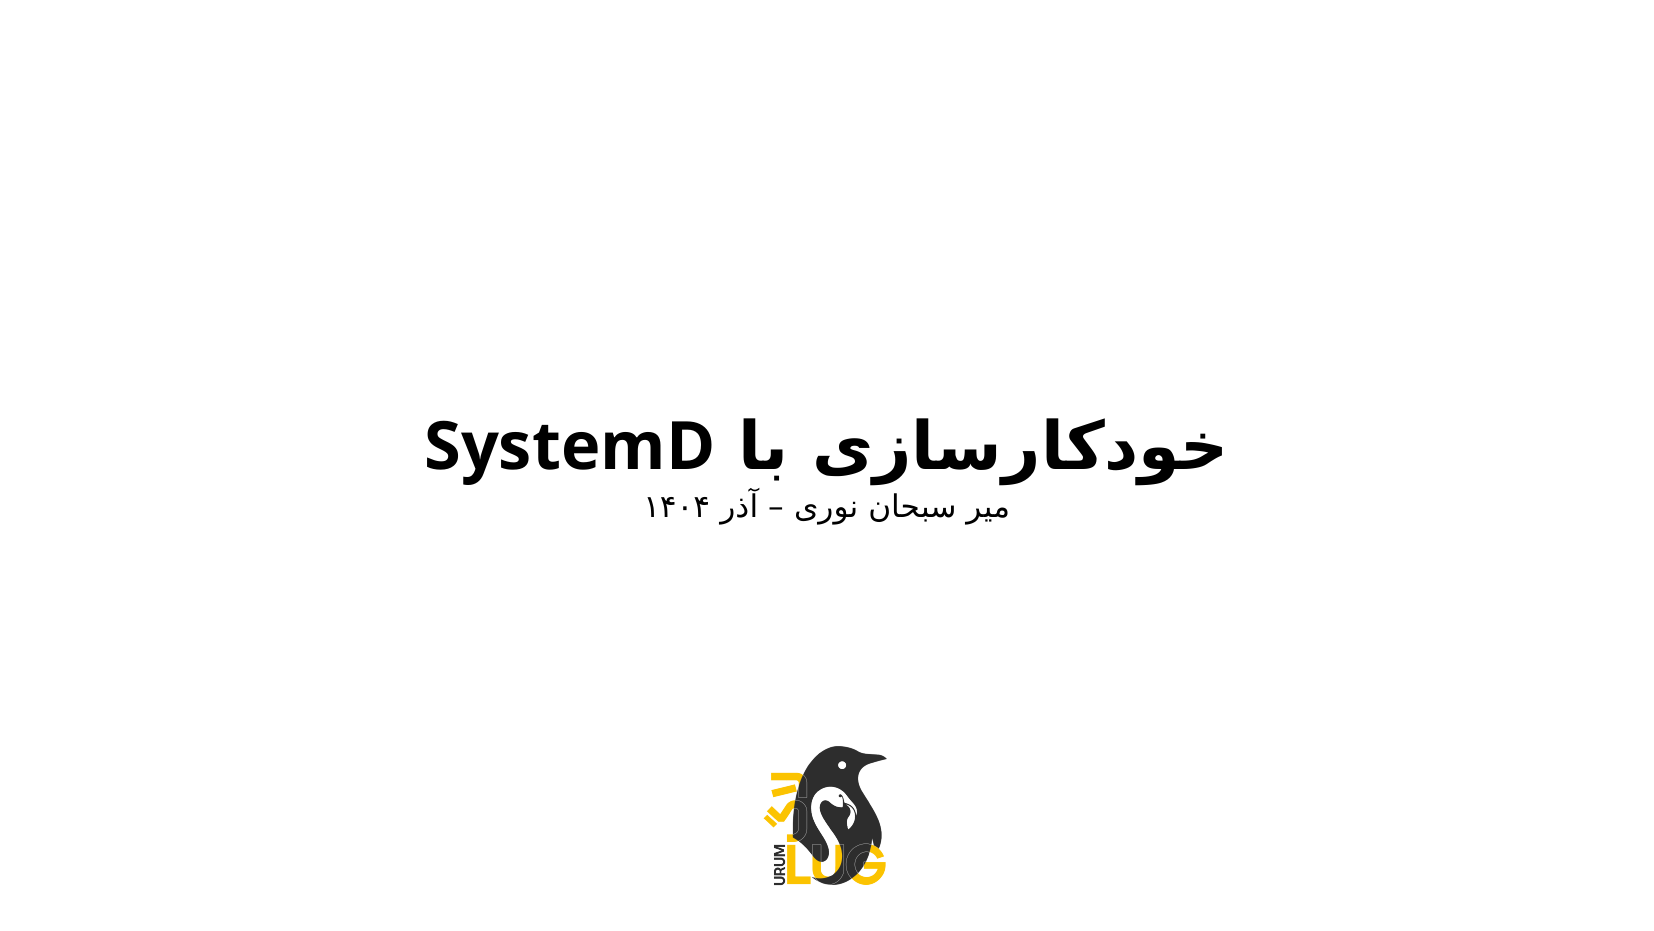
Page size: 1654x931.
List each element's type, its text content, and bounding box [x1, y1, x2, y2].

picture [751, 708, 909, 931]
subtitle خودکارسازی با SystemD میر سبحان نوری – آذر ۱۴۰۴ [82, 37, 1571, 886]
